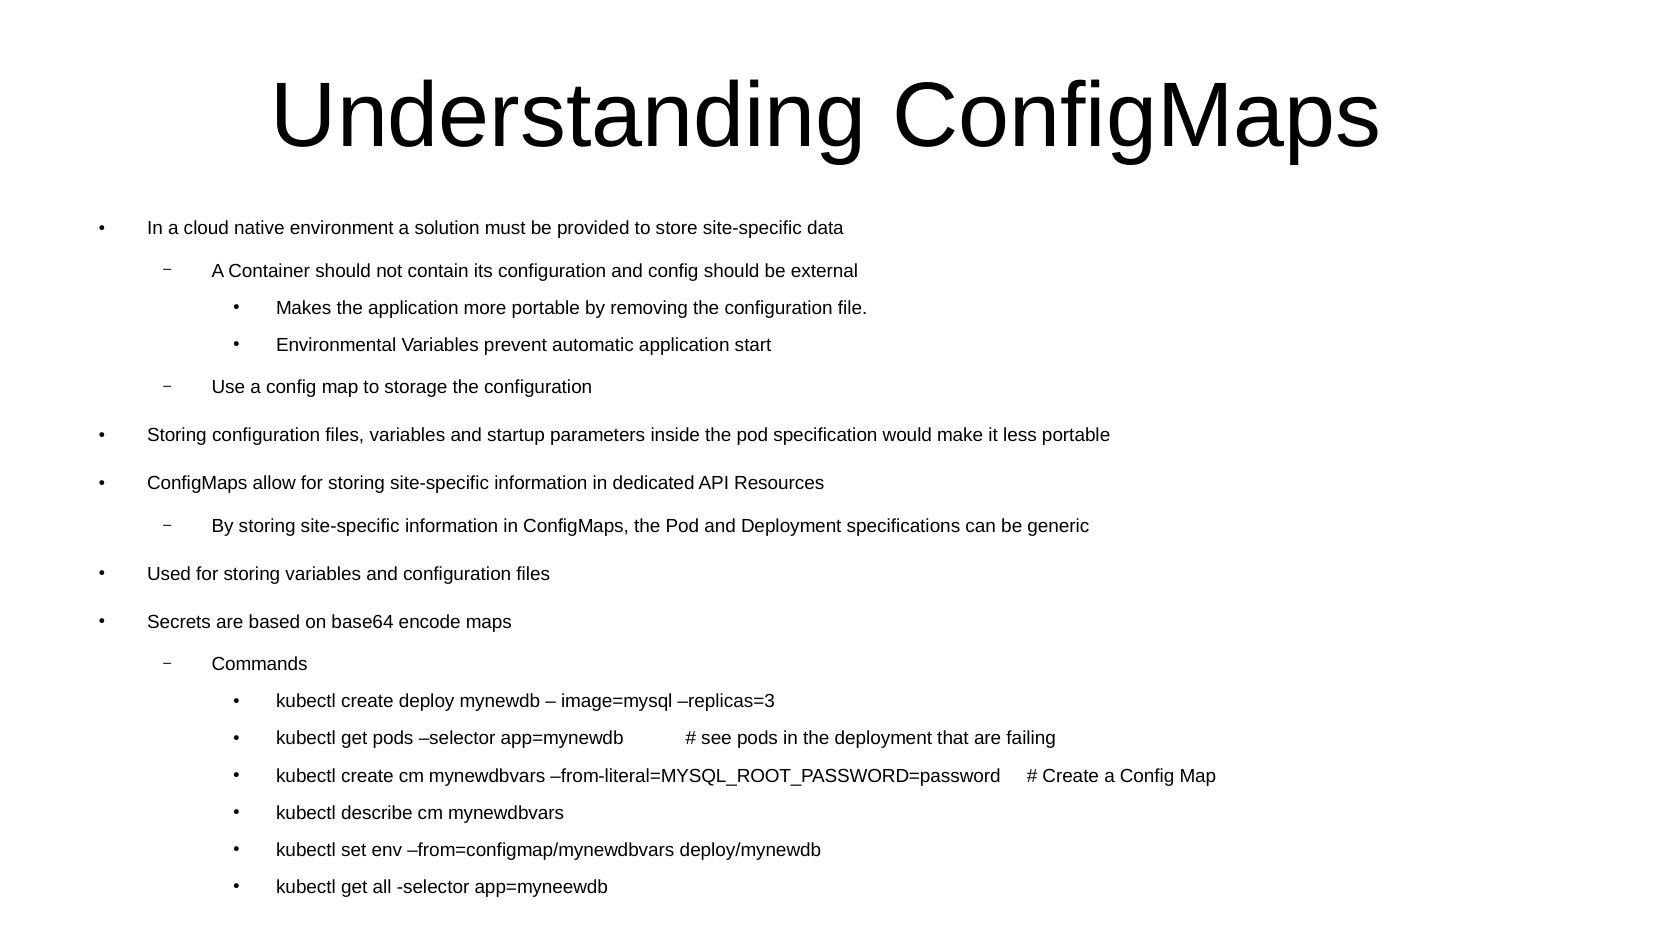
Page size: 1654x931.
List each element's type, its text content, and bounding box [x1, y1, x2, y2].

title Understanding ConfigMaps [82, 37, 1571, 193]
list In a cloud native environment a solution must be provided to store site-specific data A Container should not contain its configuration and config should be external Makes the application more portable by removing the configuration file. Environmental Variables prevent automatic application start Use a config map to storage the configuration Storing configuration files, variables and startup parameters inside the pod specification would make it less portable ConfigMaps allow for storing site-specific information in dedicated API Resources By storing site-specific information in ConfigMaps, the Pod and Deployment specifications can be generic Used for storing variables and configuration files Secrets are based on base64 encode maps Commands kubectl create deploy mynewdb – image=mysql –replicas=3 kubectl get pods –selector app=mynewdb # see pods in the deployment that are failing kubectl create cm mynewdbvars –from-literal=MYSQL_ROOT_PASSWORD=password # Create a Config Map kubectl describe cm mynewdbvars kubectl set env –from=configmap/mynewdbvars deploy/mynewdb kubectl get all -selector app=myneewdb [82, 217, 1613, 901]
